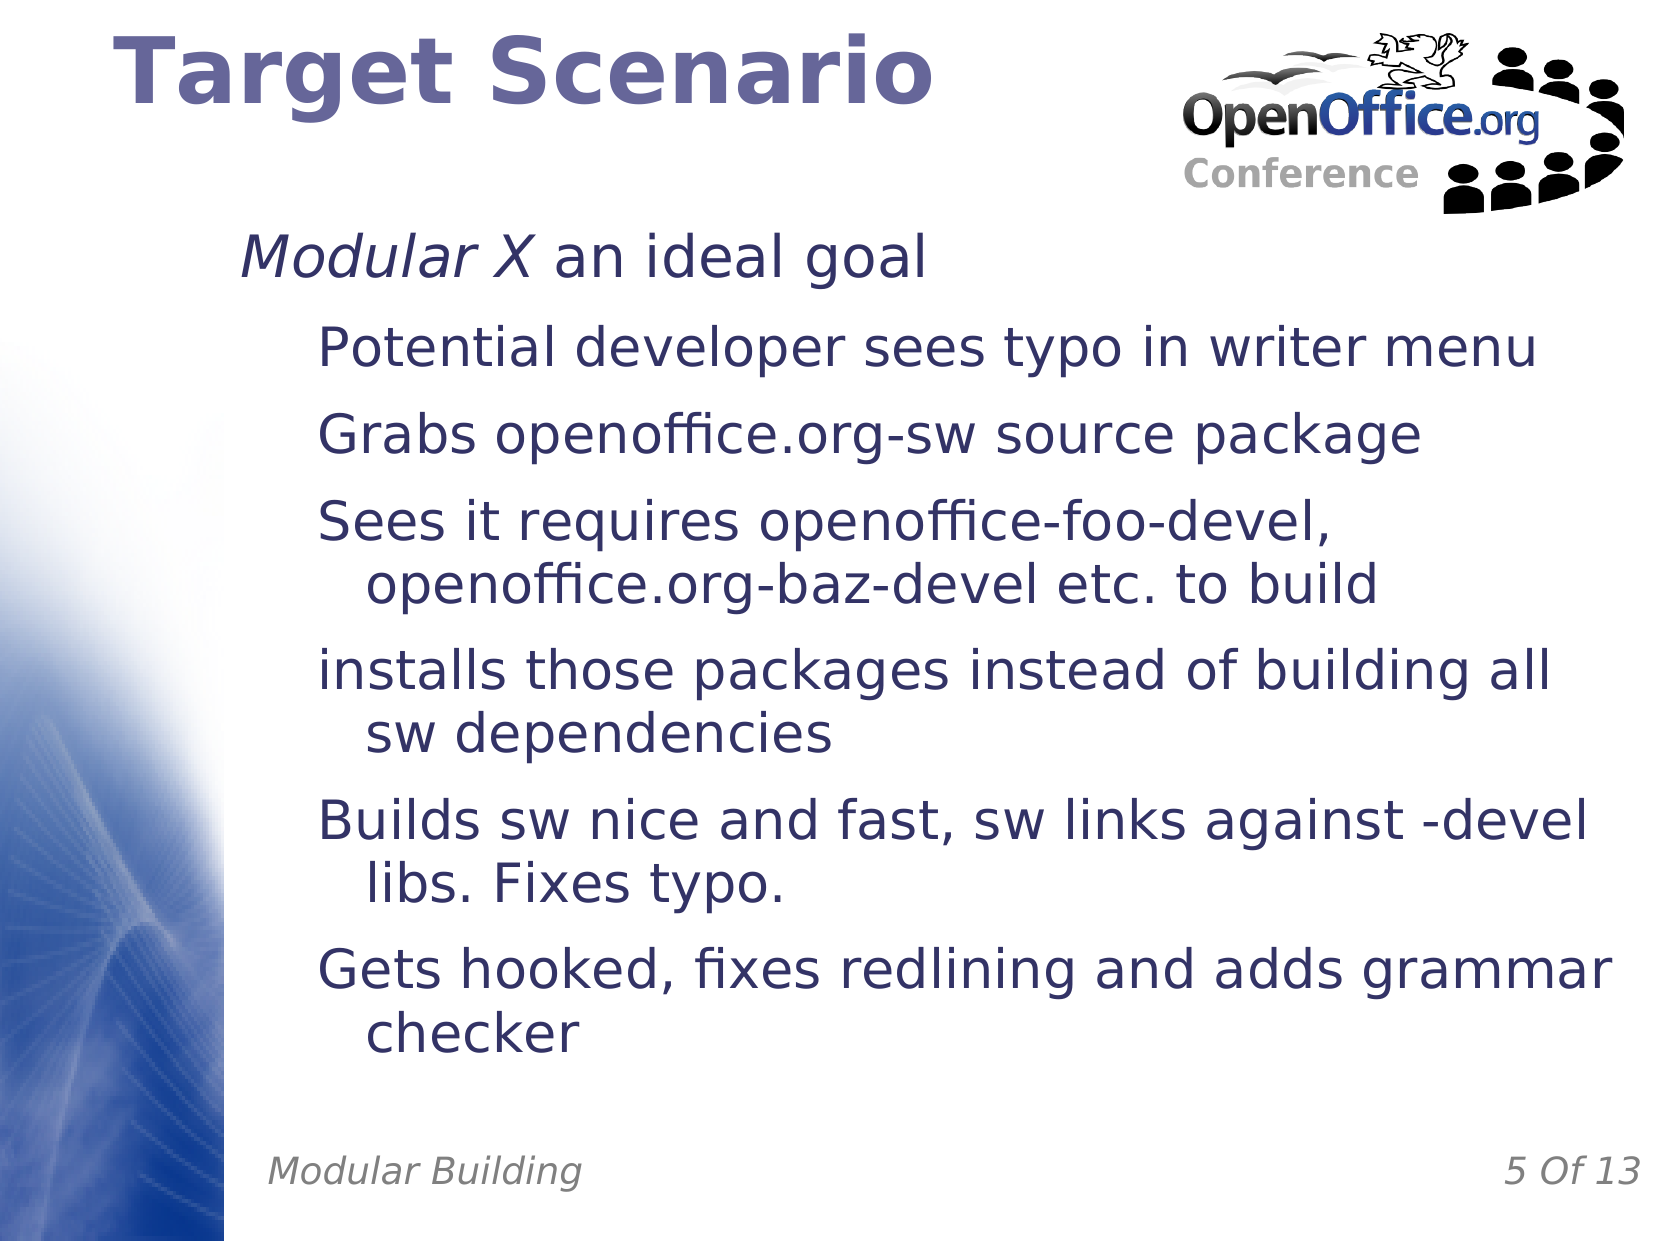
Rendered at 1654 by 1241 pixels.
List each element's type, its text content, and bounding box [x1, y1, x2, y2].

title Target Scenario [24, 18, 987, 126]
list Modular X an ideal goal Potential developer sees typo in writer menu Grabs openoffice.org-sw source package Sees it requires openoffice-foo-devel, openoffice.org-baz-devel etc. to build installs those packages instead of building all sw dependencies Builds sw nice and fast, sw links against -devel libs. Fixes typo. Gets hooked, fixes redlining and adds grammar checker [223, 223, 1619, 1118]
picture [1183, 33, 1624, 214]
picture [0, 0, 224, 1241]
